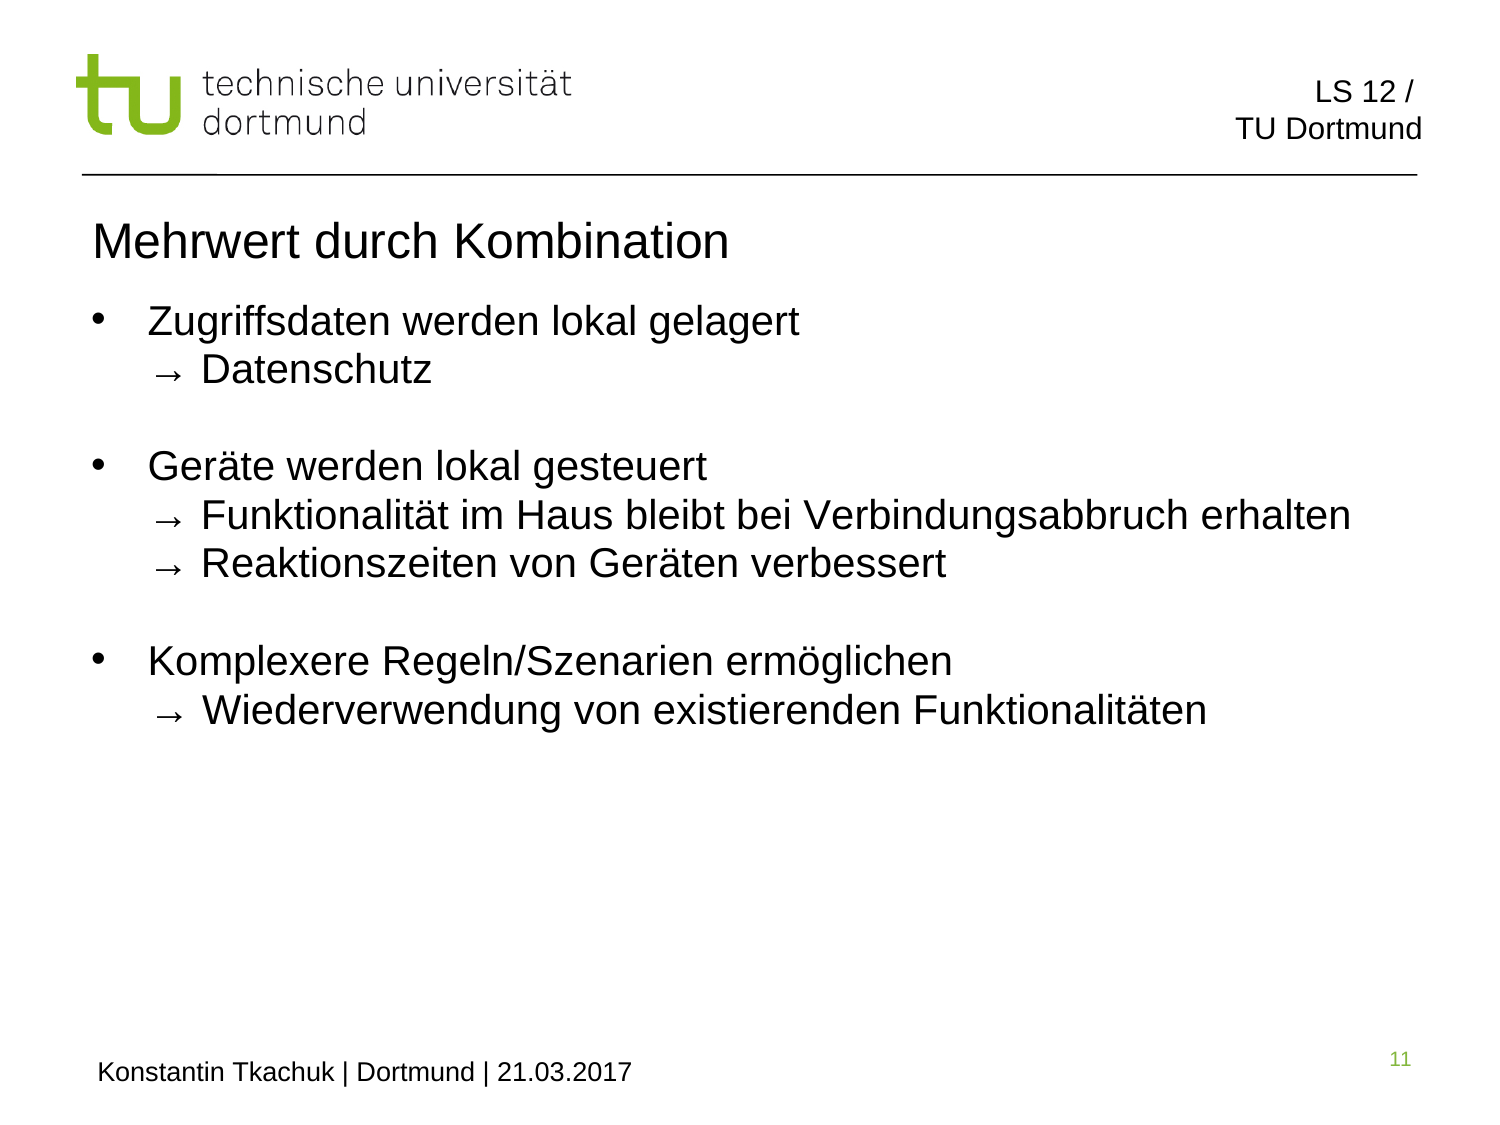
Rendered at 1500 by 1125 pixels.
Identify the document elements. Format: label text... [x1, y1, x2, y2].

picture [76, 54, 573, 145]
list Zugriffsdaten werden lokal gelagert → Datenschutz Geräte werden lokal gesteuert → Funktionalität im Haus bleibt bei Verbindungsabbruch erhalten → Reaktionszeiten von Geräten verbessert Komplexere Regeln/Szenarien ermöglichen → Wiederverwendung von existierenden Funktionalitäten [76, 295, 1410, 956]
text_box Konstantin Tkachuk | Dortmund | 21.03.2017 [82, 1046, 733, 1083]
title Mehrwert durch Kombination [77, 183, 1411, 295]
